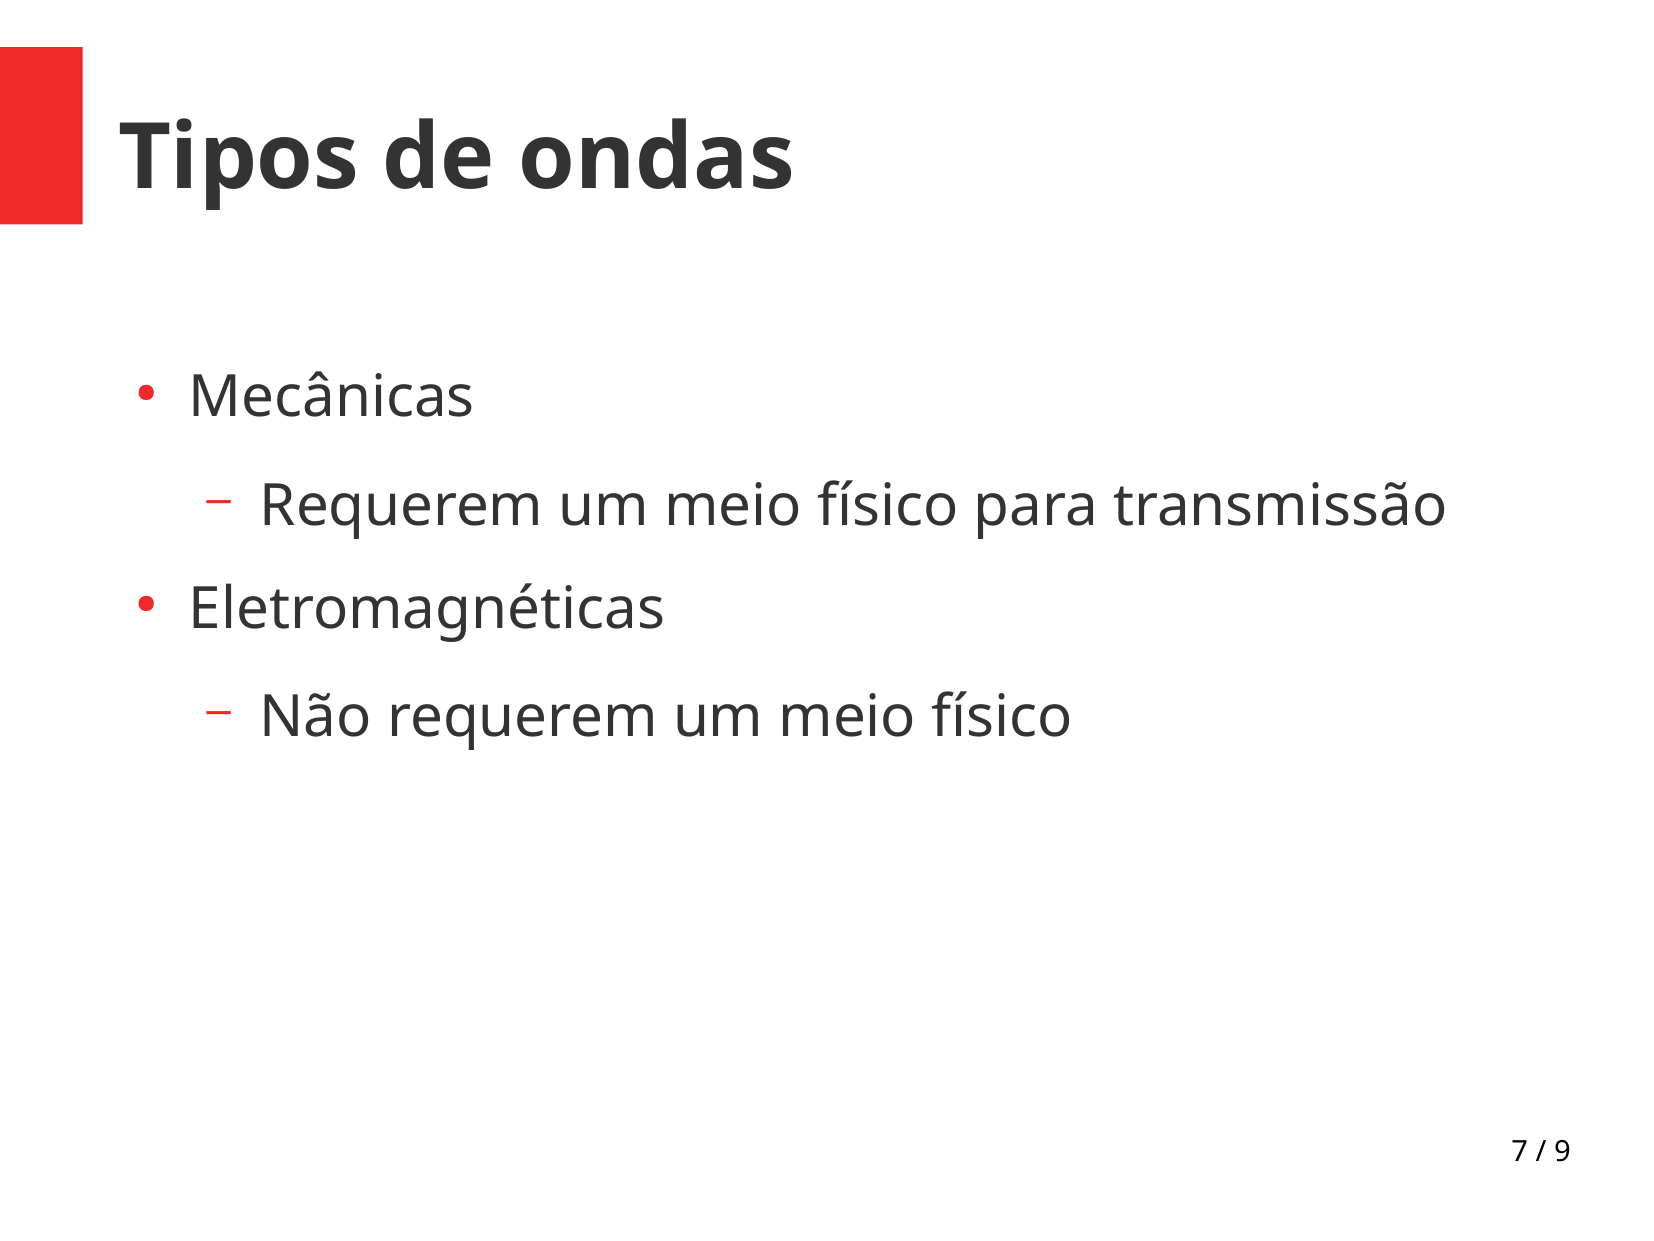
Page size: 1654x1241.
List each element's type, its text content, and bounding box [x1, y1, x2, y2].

title Tipos de ondas [118, 49, 1571, 257]
list Mecânicas Requerem um meio físico para transmissão Eletromagnéticas Não requerem um meio físico [118, 354, 1536, 1074]
